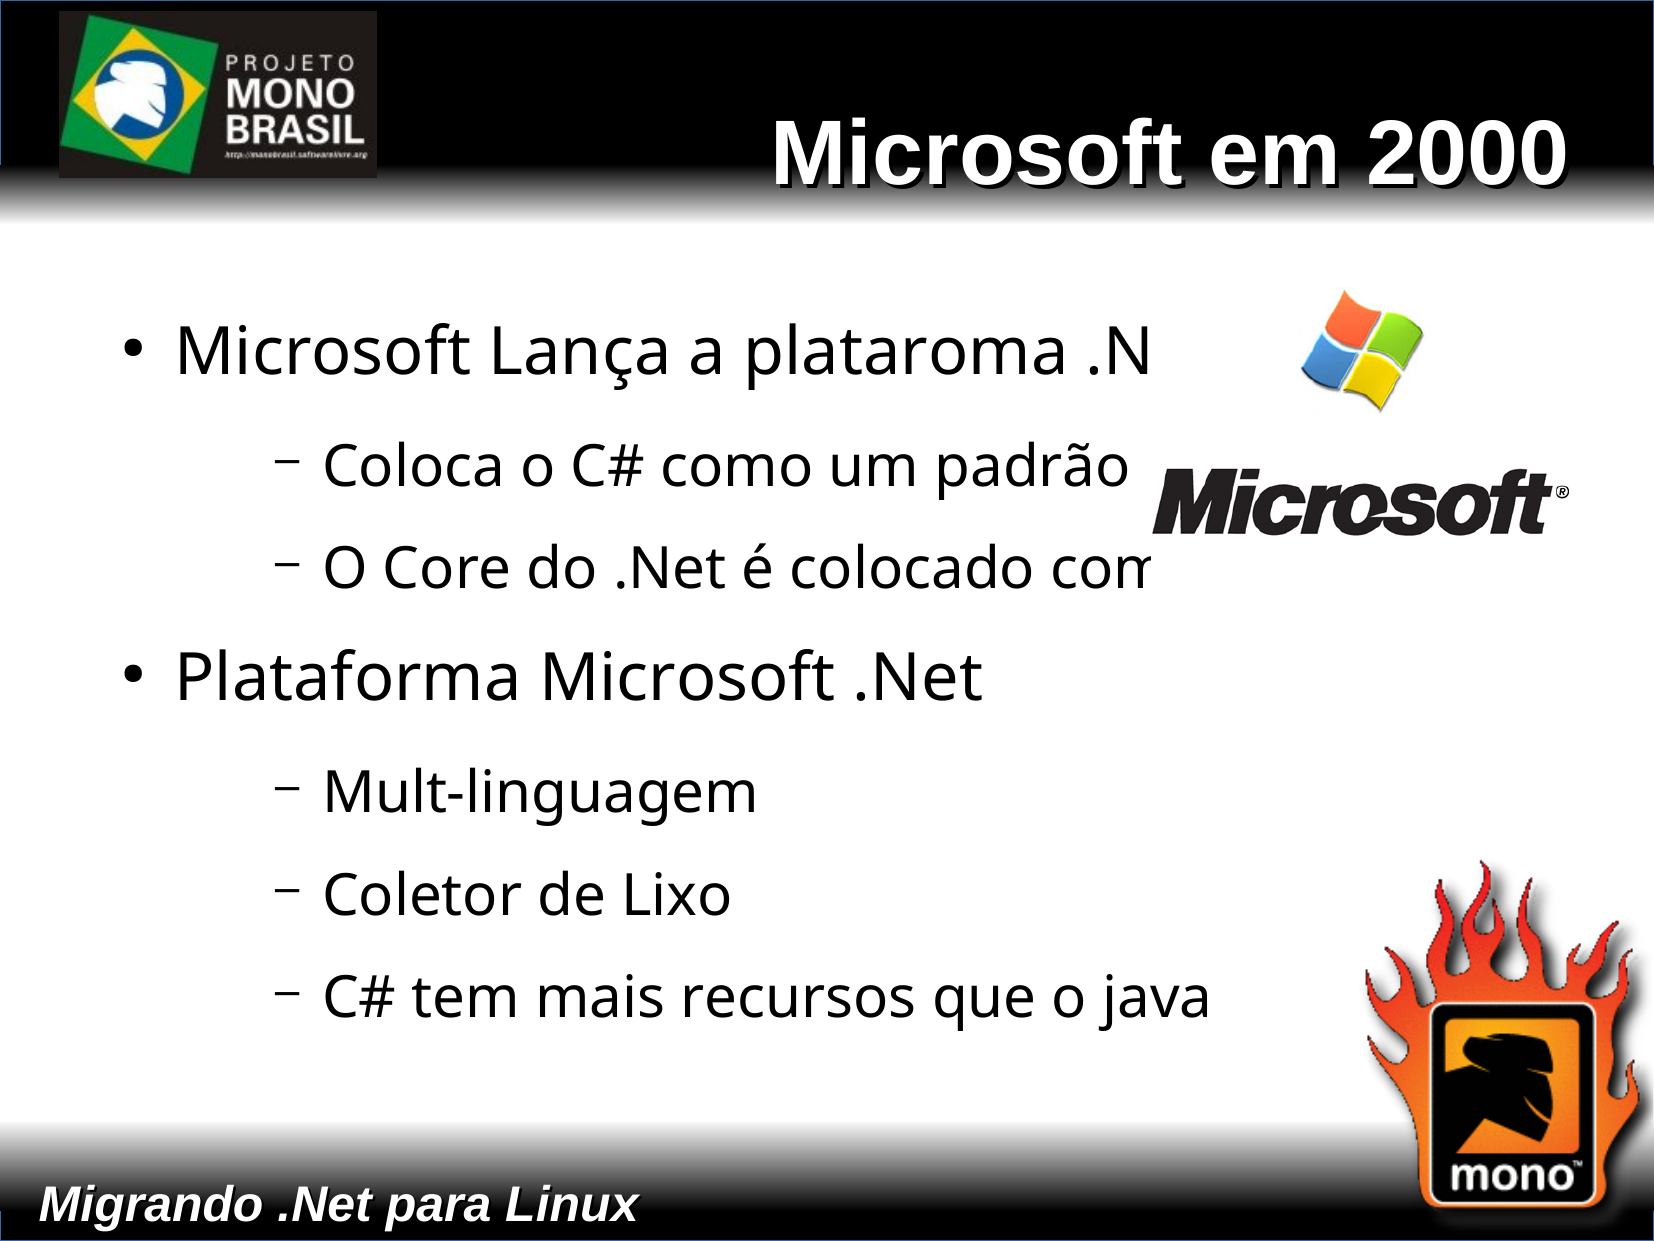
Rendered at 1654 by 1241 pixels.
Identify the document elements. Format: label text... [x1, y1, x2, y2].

picture [59, 11, 377, 178]
picture [1302, 805, 1654, 1241]
picture [1151, 286, 1570, 621]
list Microsoft Lança a plataroma .Net Coloca o C# como um padrão O Core do .Net é colocado como padrão Plataforma Microsoft .Net Mult-linguagem Coletor de Lixo C# tem mais recursos que o java [86, 303, 1499, 1085]
title Microsoft em 2000 [82, 49, 1571, 257]
text_box Migrando .Net para Linux [23, 1168, 546, 1241]
